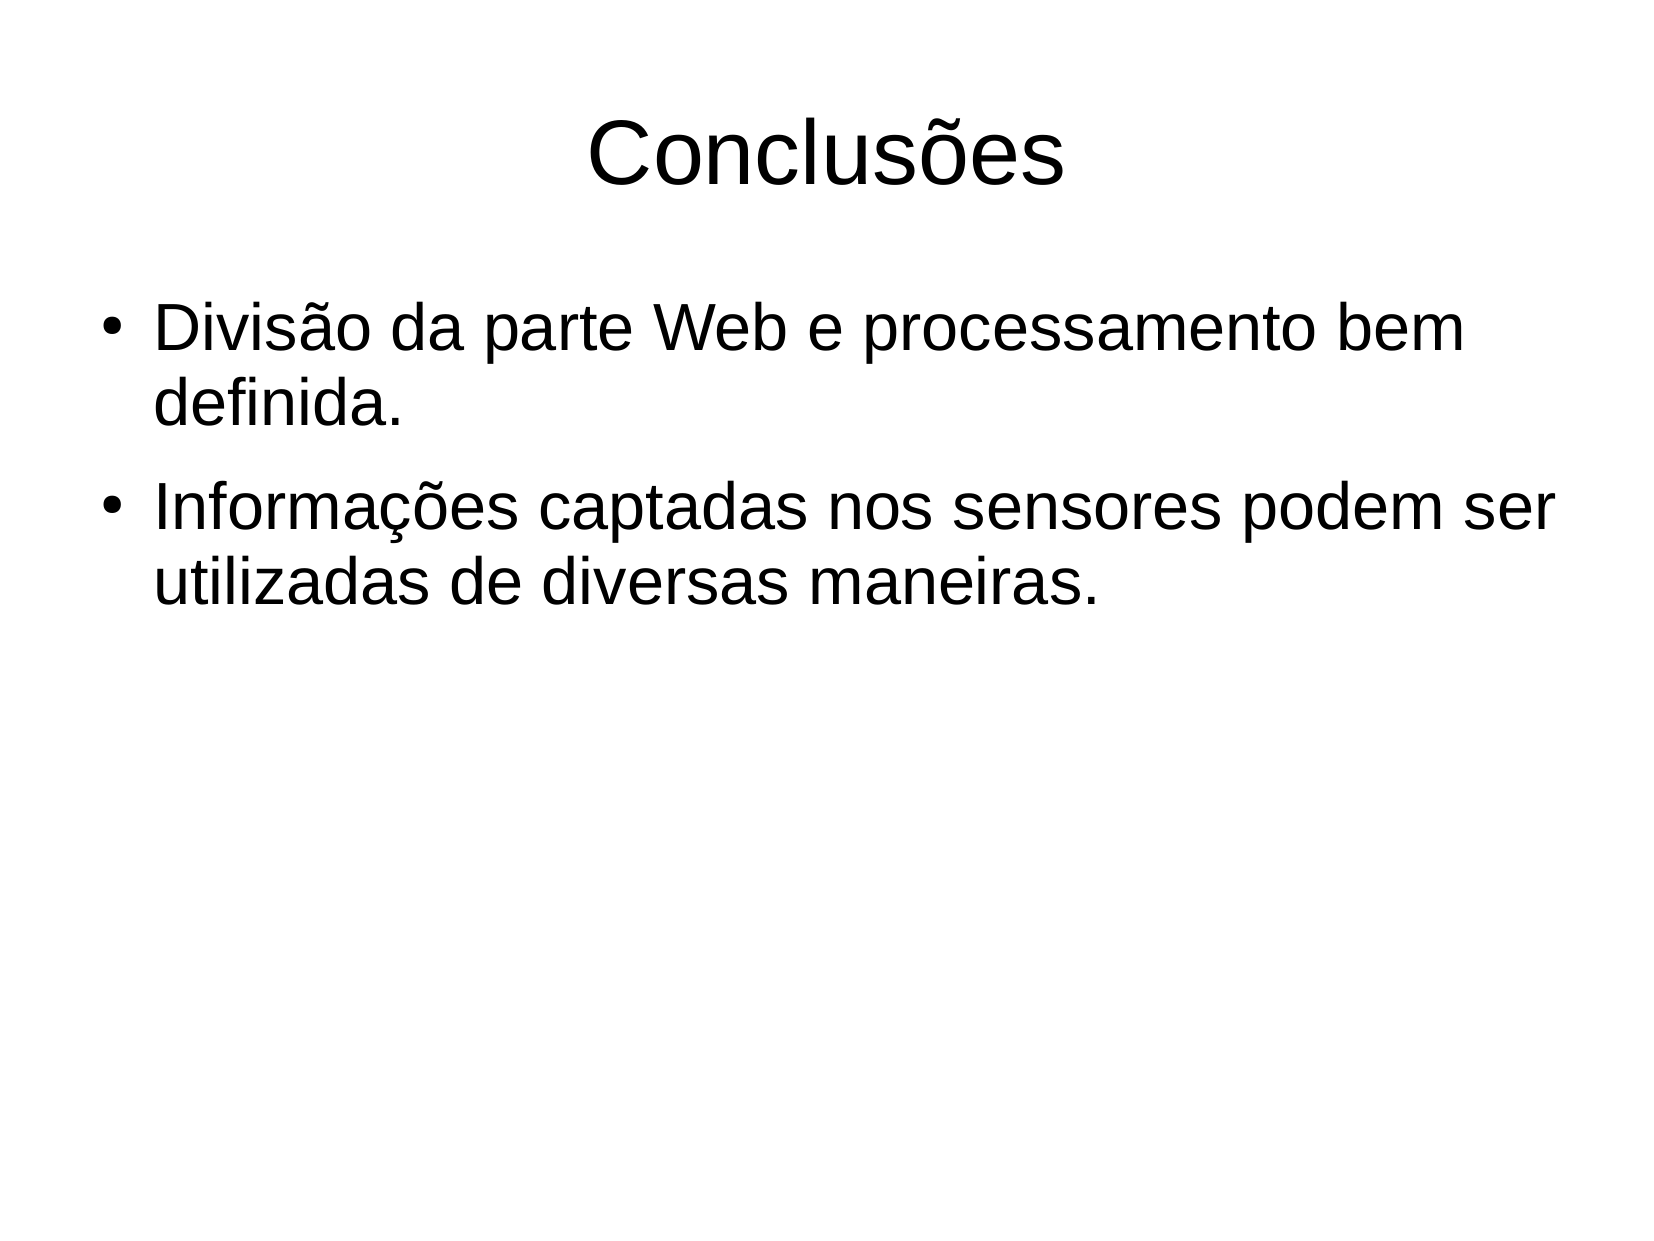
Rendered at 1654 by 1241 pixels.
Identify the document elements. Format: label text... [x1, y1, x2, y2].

list Divisão da parte Web e processamento bem definida. Informações captadas nos sensores podem ser utilizadas de diversas maneiras. [82, 290, 1571, 1010]
title Conclusões [82, 49, 1571, 257]
